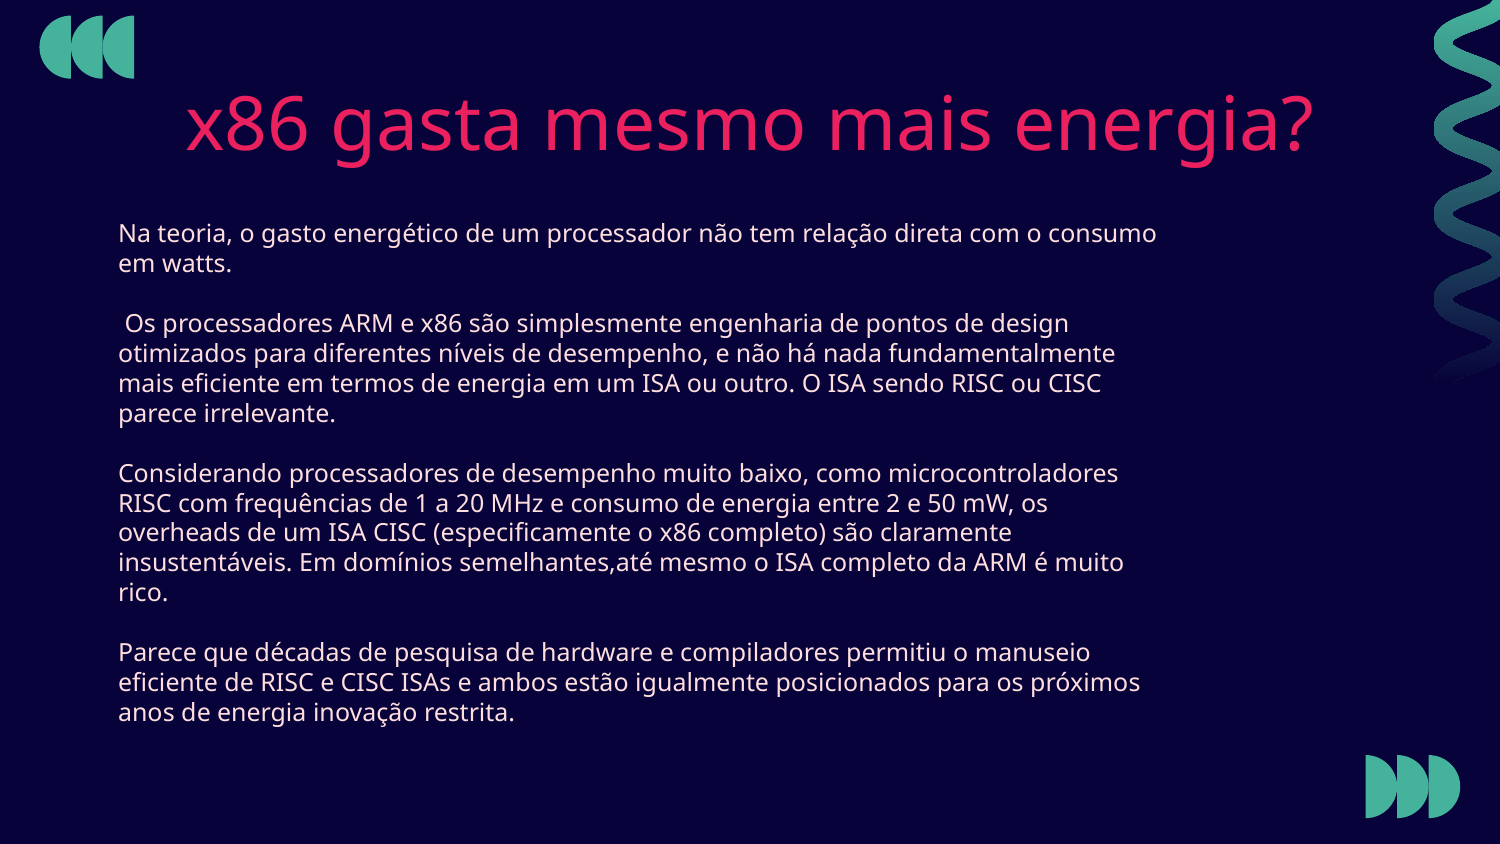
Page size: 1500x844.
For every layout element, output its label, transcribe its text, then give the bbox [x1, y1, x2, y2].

title x86 gasta mesmo mais energia? [118, 72, 1382, 167]
list Na teoria, o gasto energético de um processador não tem relação direta com o consumo em watts. Os processadores ARM e x86 são simplesmente engenharia de pontos de design otimizados para diferentes níveis de desempenho, e não há nada fundamentalmente mais eficiente em termos de energia em um ISA ou outro. O ISA sendo RISC ou CISC parece irrelevante. Considerando processadores de desempenho muito baixo, como microcontroladores RISC com frequências de 1 a 20 MHz e consumo de energia entre 2 e 50 mW, os overheads de um ISA CISC (especificamente o x86 completo) são claramente insustentáveis. Em domínios semelhantes,até mesmo o ISA completo da ARM é muito rico. Parece que décadas de pesquisa de hardware e compiladores permitiu o manuseio eficiente de RISC e CISC ISAs e ambos estão igualmente posicionados para os próximos anos de energia inovação restrita. [118, 189, 1172, 756]
